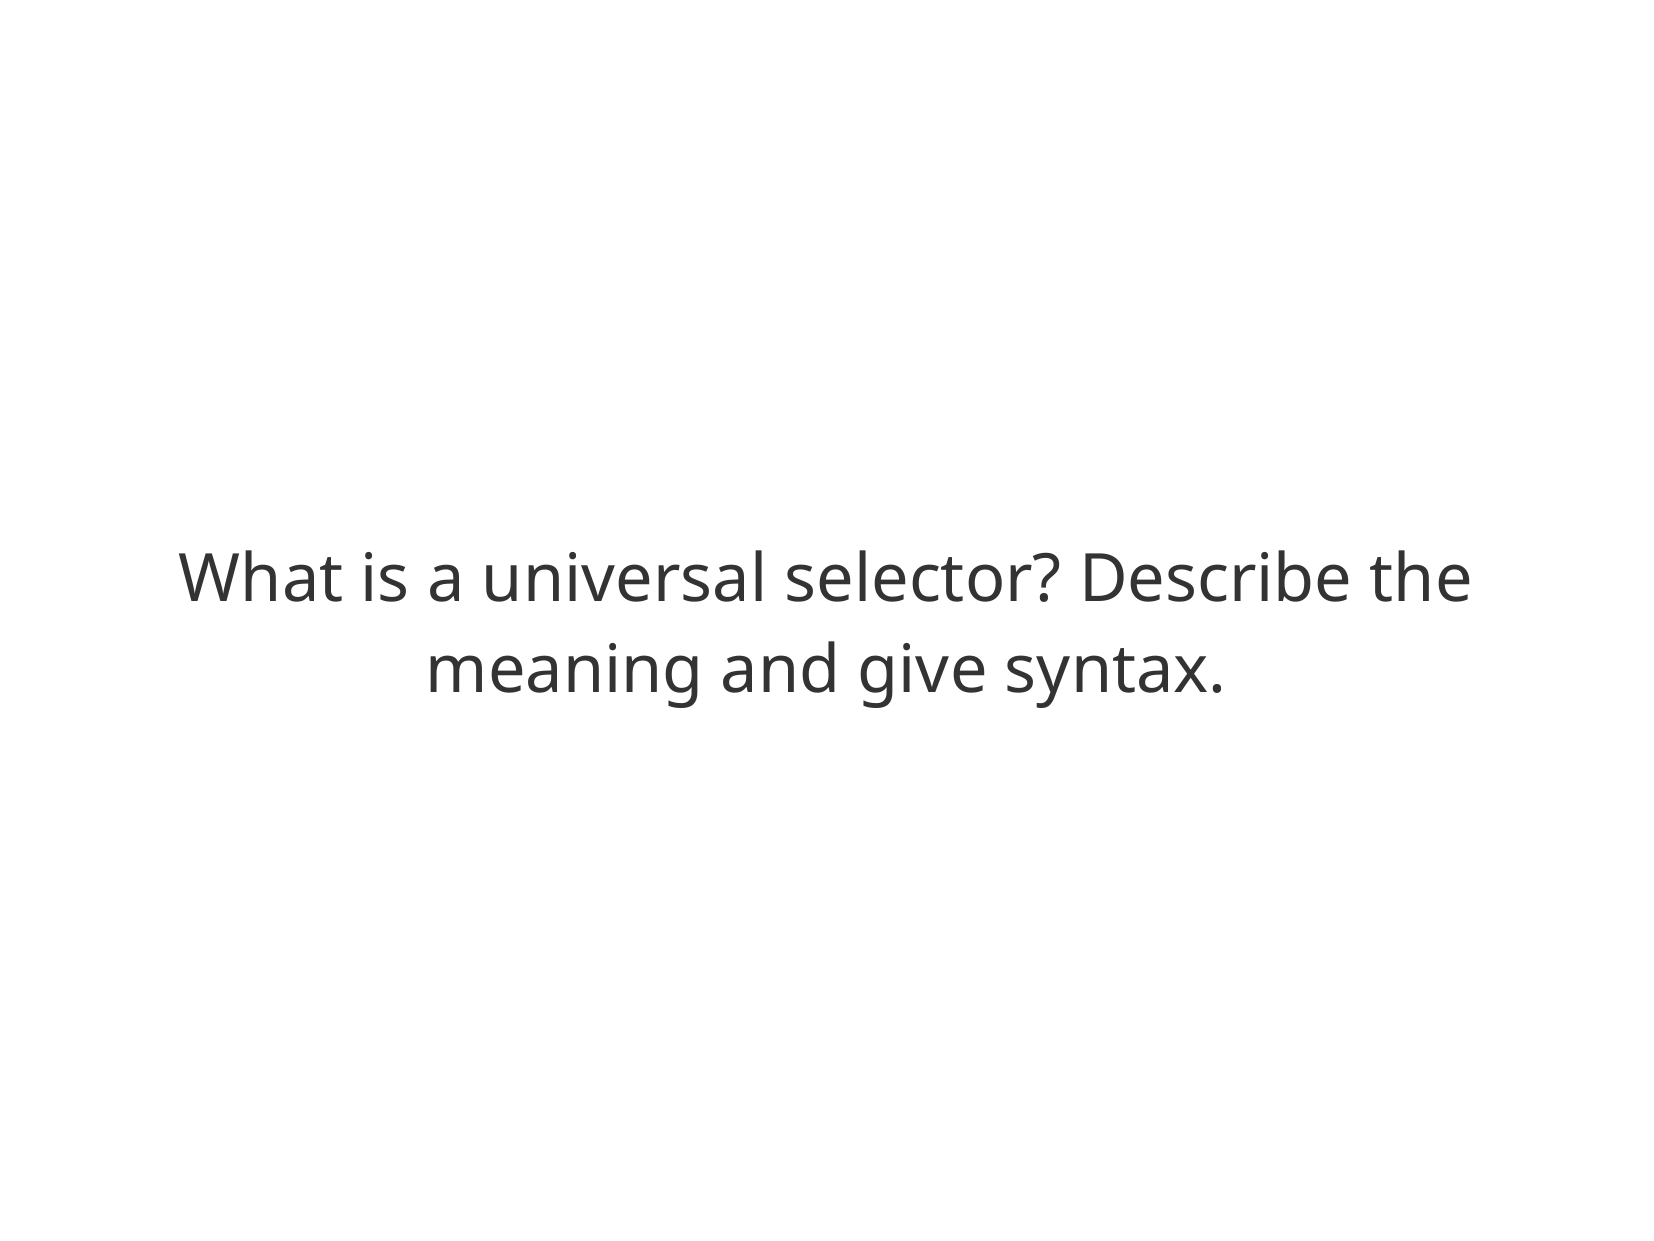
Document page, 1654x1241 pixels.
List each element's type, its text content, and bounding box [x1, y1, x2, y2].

subtitle What is a universal selector? Describe the meaning and give syntax. [82, 49, 1571, 1193]
